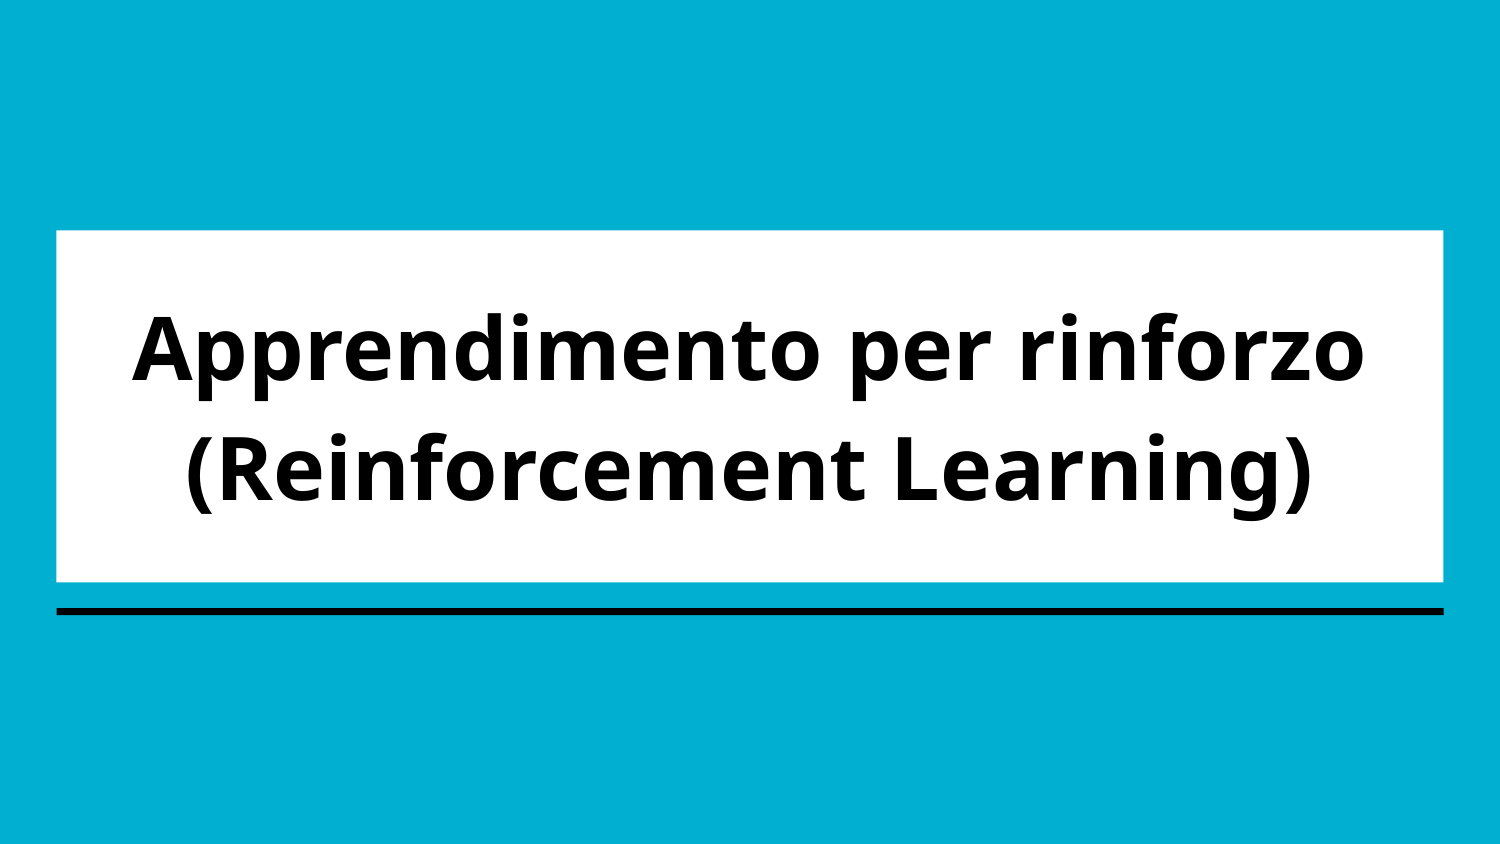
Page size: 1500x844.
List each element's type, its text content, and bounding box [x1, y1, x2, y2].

title Apprendimento per rinforzo (Reinforcement Learning) [56, 230, 1444, 583]
